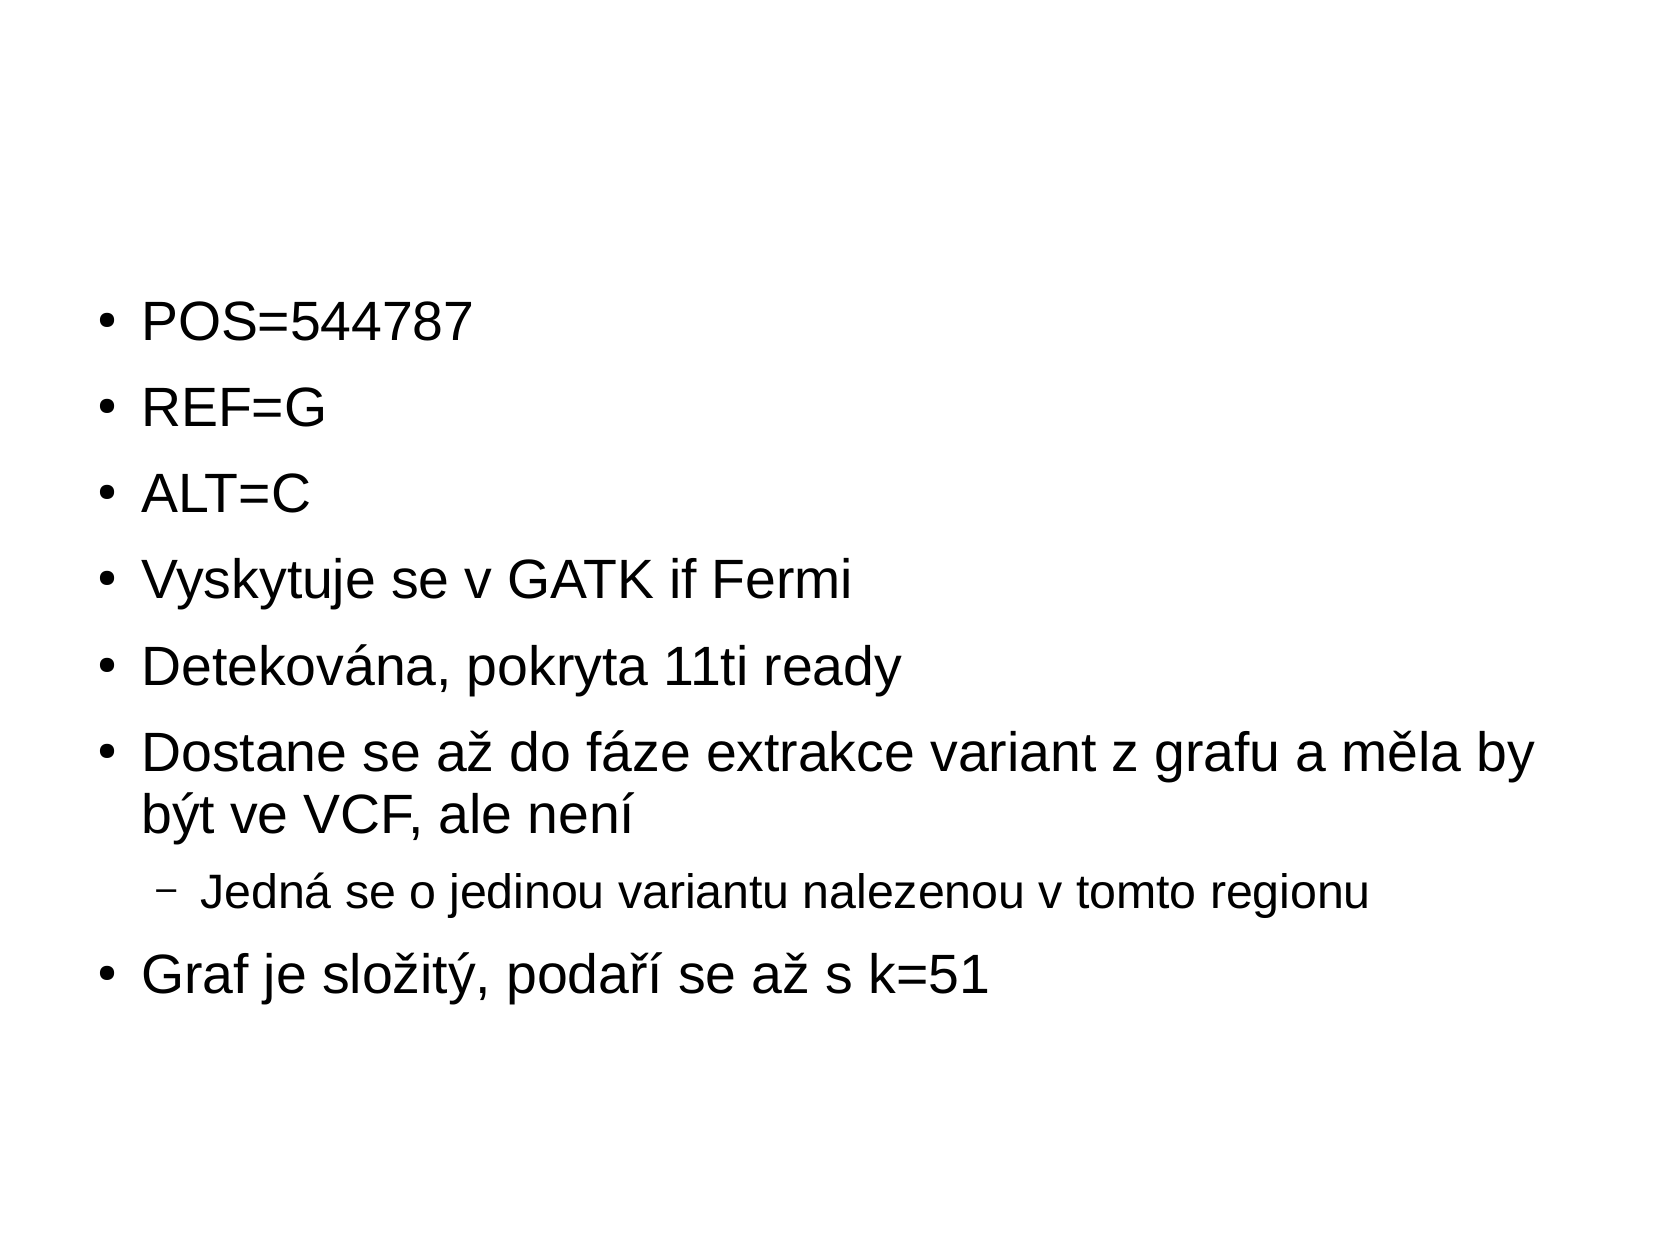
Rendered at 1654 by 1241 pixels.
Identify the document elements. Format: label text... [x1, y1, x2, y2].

list POS=544787 REF=G ALT=C Vyskytuje se v GATK if Fermi Detekována, pokryta 11ti ready Dostane se až do fáze extrakce variant z grafu a měla by být ve VCF, ale není Jedná se o jedinou variantu nalezenou v tomto regionu Graf je složitý, podaří se až s k=51 [82, 290, 1571, 1010]
